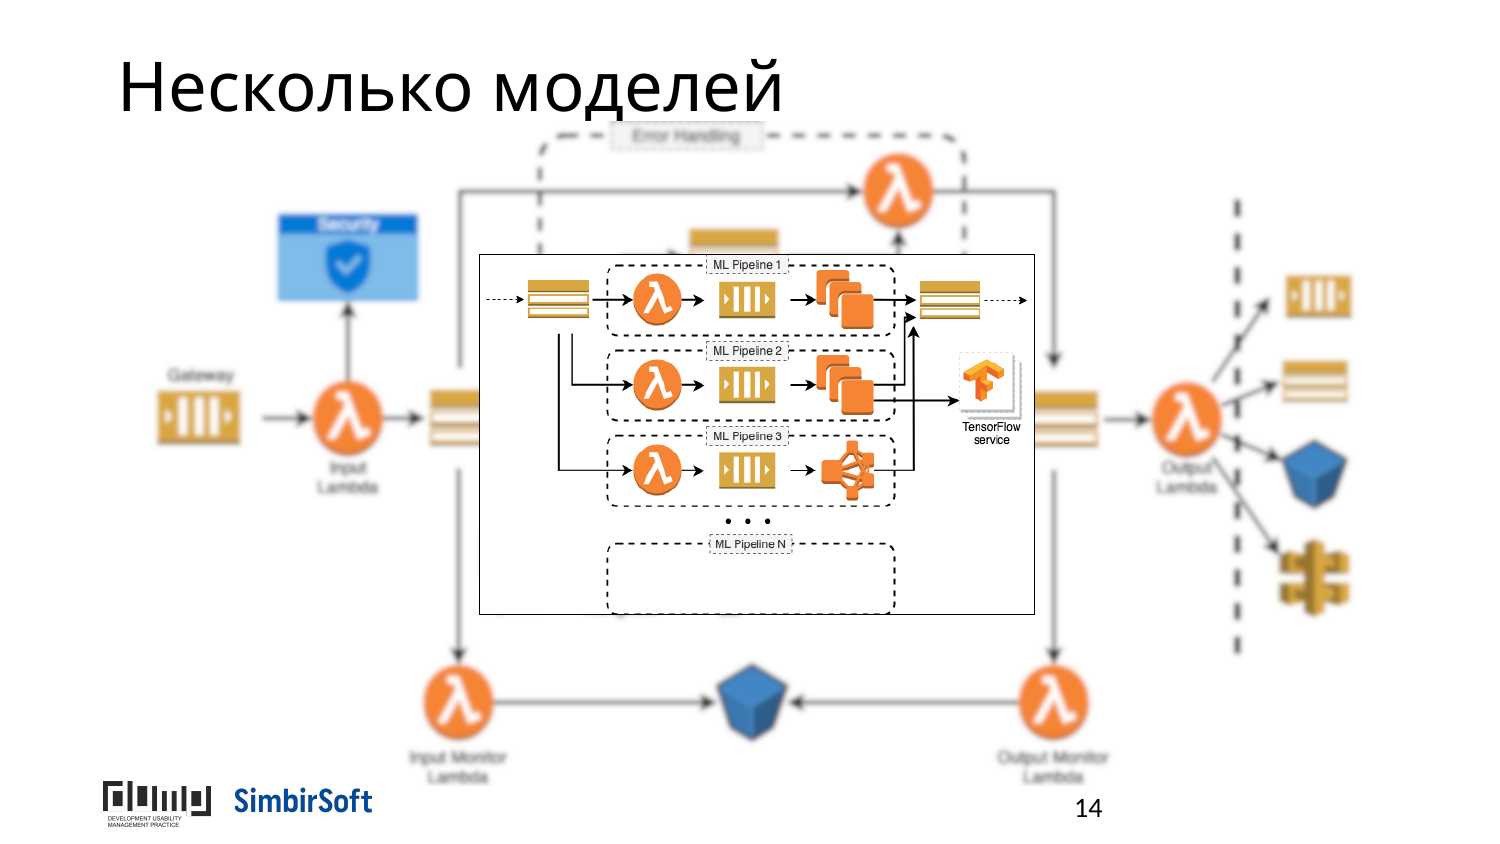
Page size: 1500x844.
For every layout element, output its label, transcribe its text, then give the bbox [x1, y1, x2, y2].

title Несколько моделей [103, 44, 1397, 122]
picture [103, 121, 1370, 827]
slide_number <номер> [1059, 782, 1397, 827]
